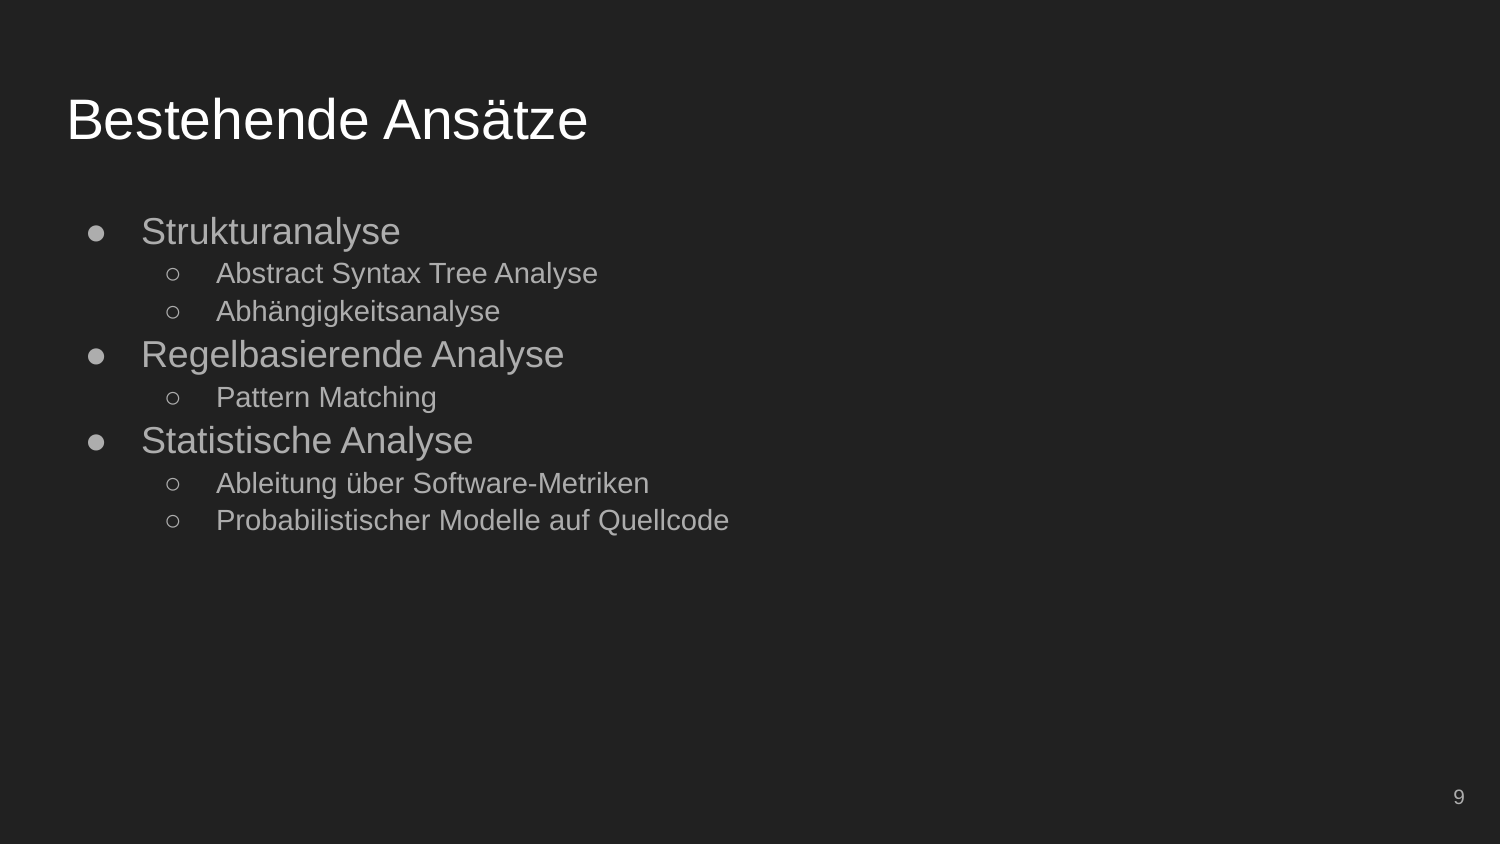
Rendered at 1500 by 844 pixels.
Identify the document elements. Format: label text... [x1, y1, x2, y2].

list Strukturanalyse Abstract Syntax Tree Analyse Abhängigkeitsanalyse Regelbasierende Analyse Pattern Matching Statistische Analyse Ableitung über Software-Metriken Probabilistischer Modelle auf Quellcode [51, 189, 1449, 750]
slide_number <number> [1389, 764, 1480, 830]
title Bestehende Ansätze [51, 72, 1449, 167]
